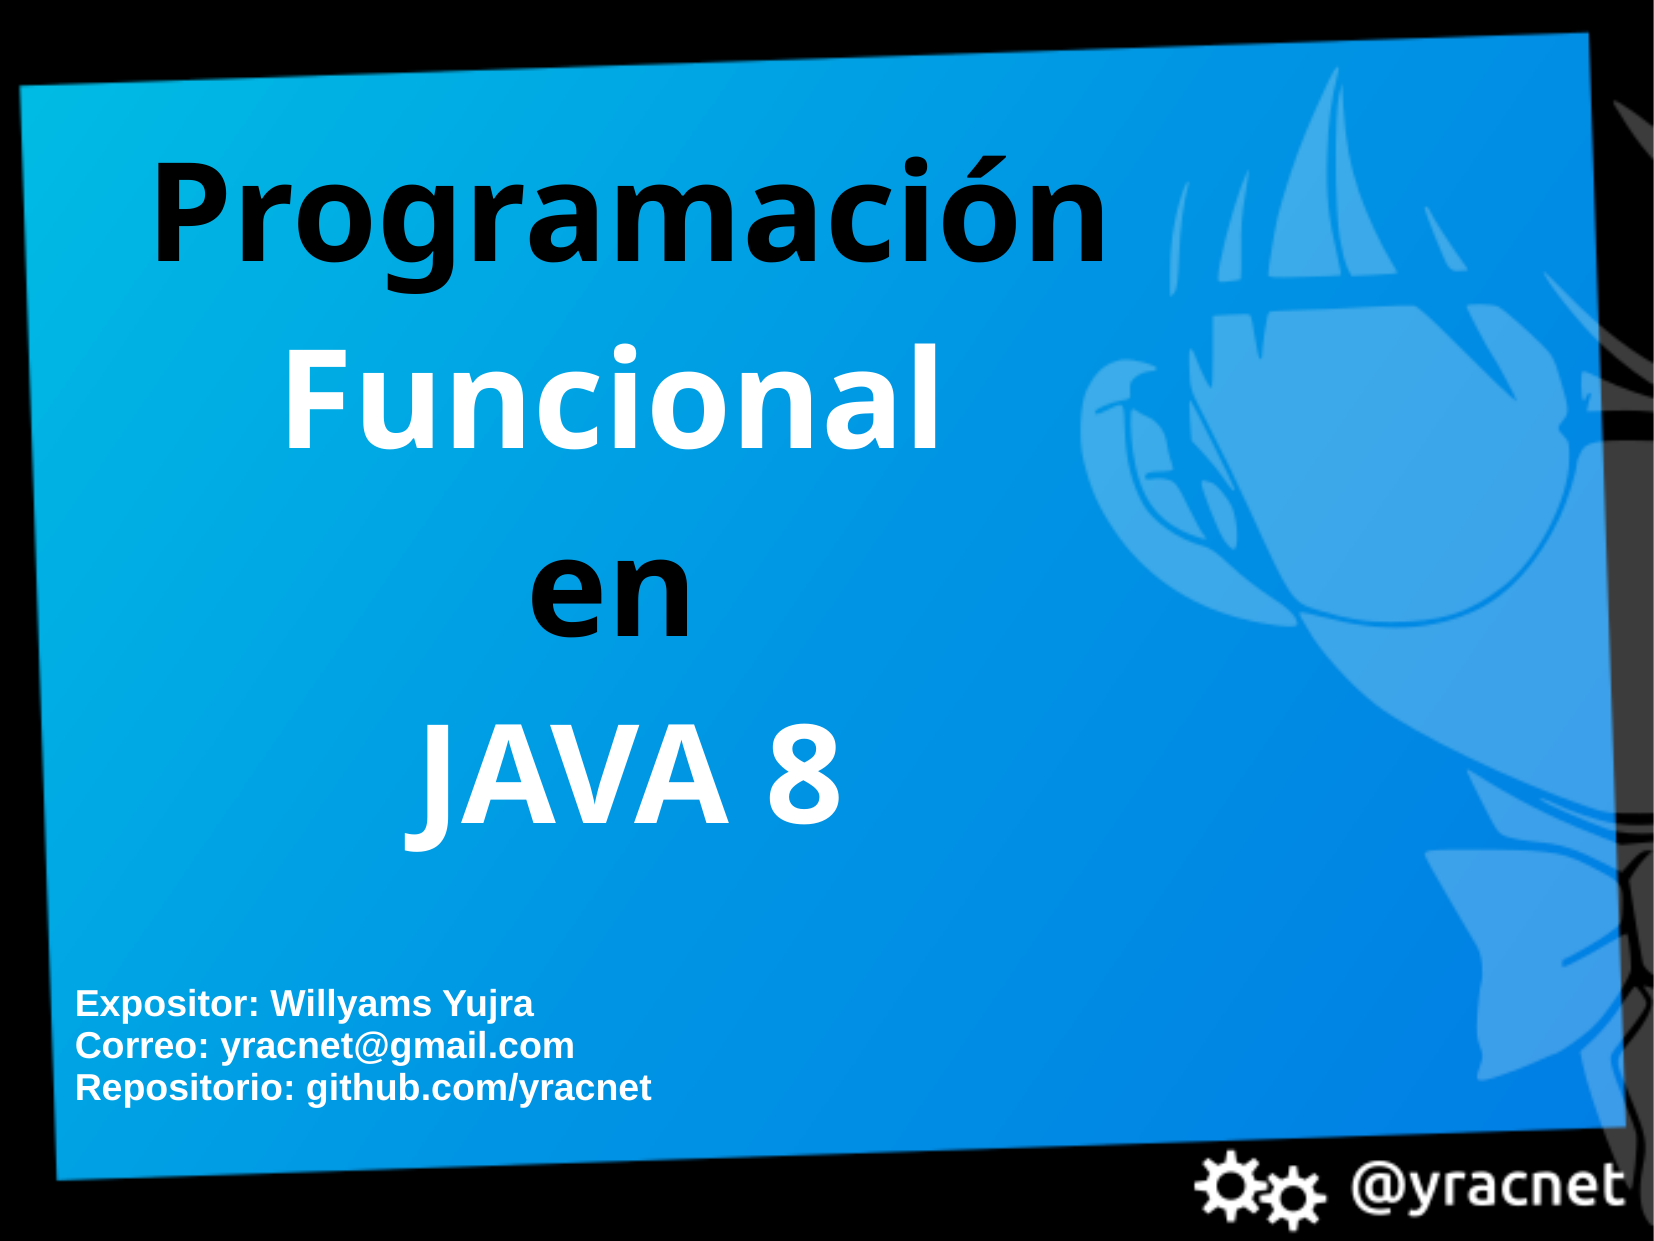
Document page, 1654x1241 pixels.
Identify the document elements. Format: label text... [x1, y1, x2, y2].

title Programación Funcional en JAVA 8 [60, 101, 1201, 877]
text_box Expositor: Willyams Yujra Correo: yracnet@gmail.com Repositorio: github.com/yracnet [60, 975, 811, 1158]
picture [0, 0, 1654, 1241]
